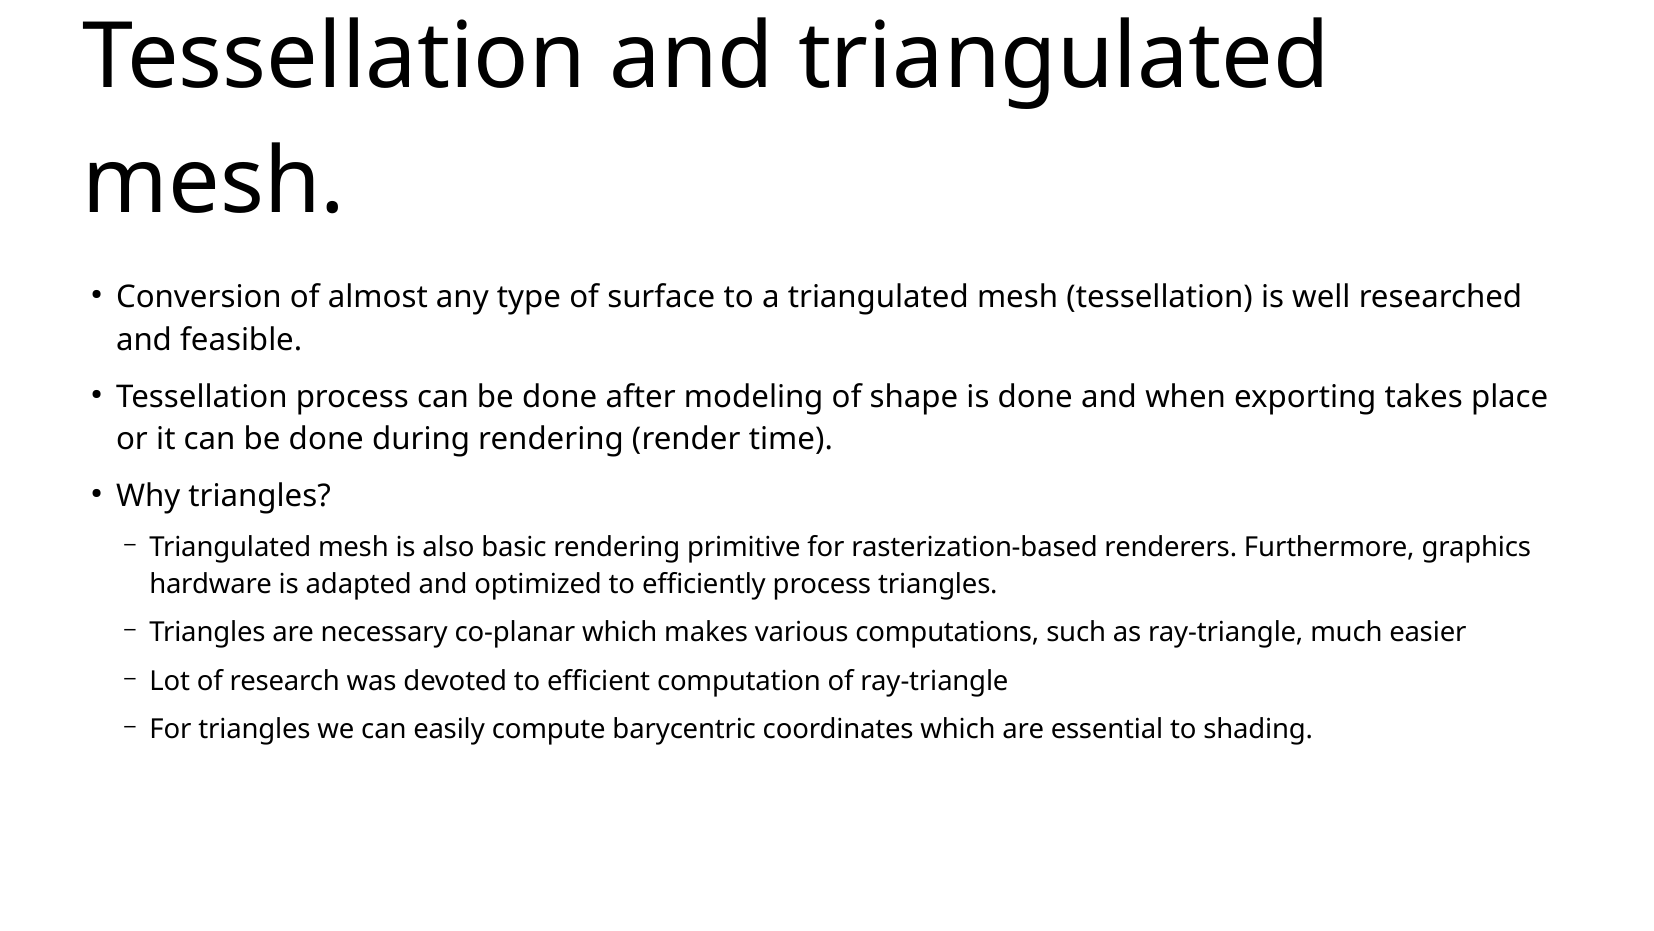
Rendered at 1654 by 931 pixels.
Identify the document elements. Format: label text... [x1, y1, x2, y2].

list Conversion of almost any type of surface to a triangulated mesh (tessellation) is well researched and feasible. Tessellation process can be done after modeling of shape is done and when exporting takes place or it can be done during rendering (render time). Why triangles? Triangulated mesh is also basic rendering primitive for rasterization-based renderers. Furthermore, graphics hardware is adapted and optimized to efficiently process triangles. Triangles are necessary co-planar which makes various computations, such as ray-triangle, much easier Lot of research was devoted to efficient computation of ray-triangle For triangles we can easily compute barycentric coordinates which are essential to shading. [82, 217, 1571, 758]
title Tessellation and triangulated mesh. [82, 37, 1571, 193]
